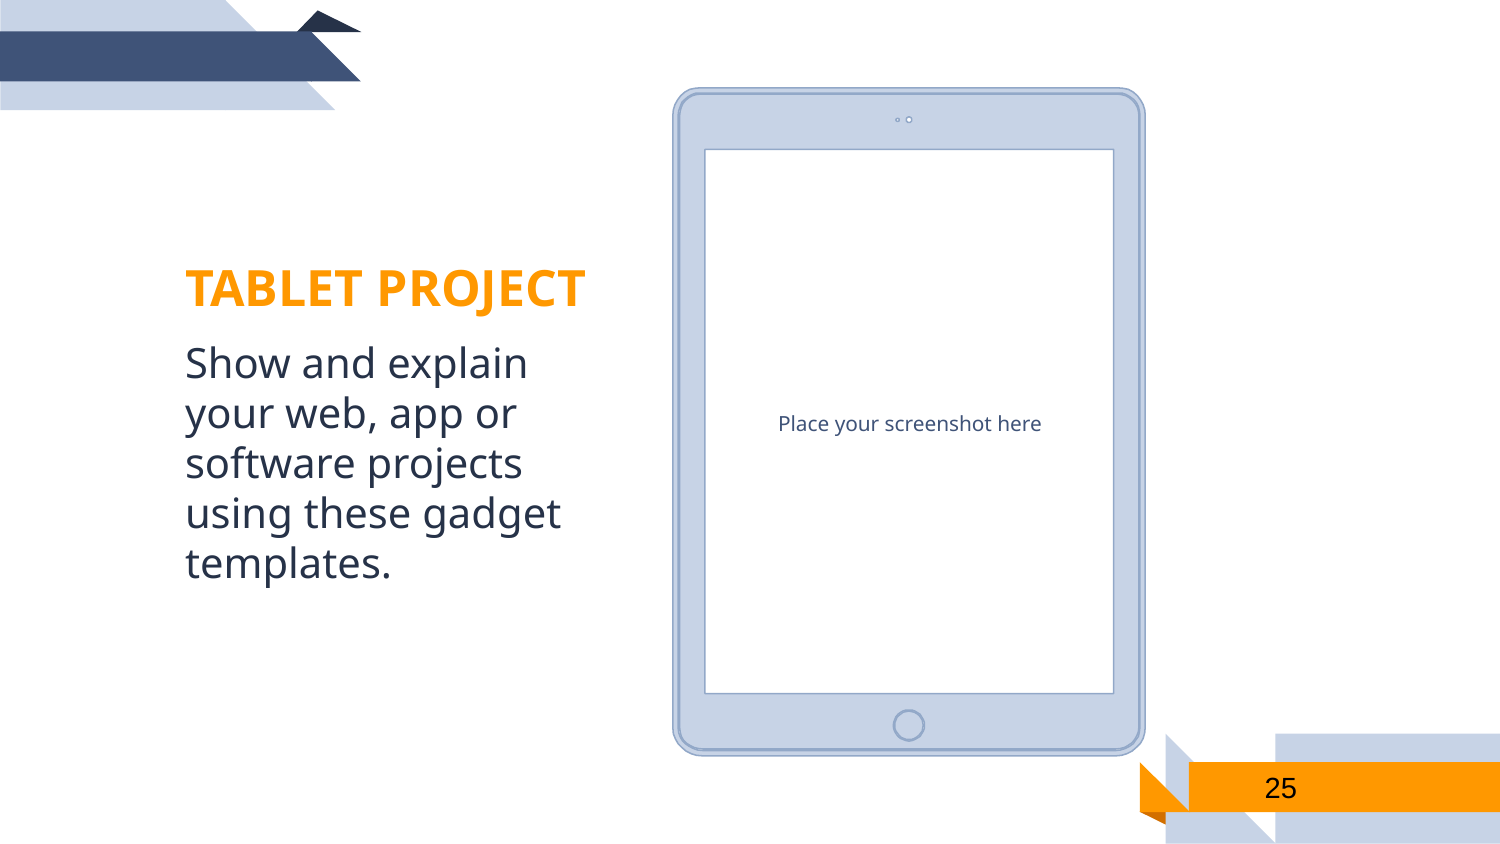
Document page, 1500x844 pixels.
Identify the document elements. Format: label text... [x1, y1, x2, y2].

list TABLET PROJECT Show and explain your web, app or software projects using these gadget templates. [170, 200, 632, 644]
text_box [672, 87, 1146, 756]
text_box Place your screenshot here [705, 149, 1115, 697]
slide_number <numer> [1249, 760, 1494, 813]
